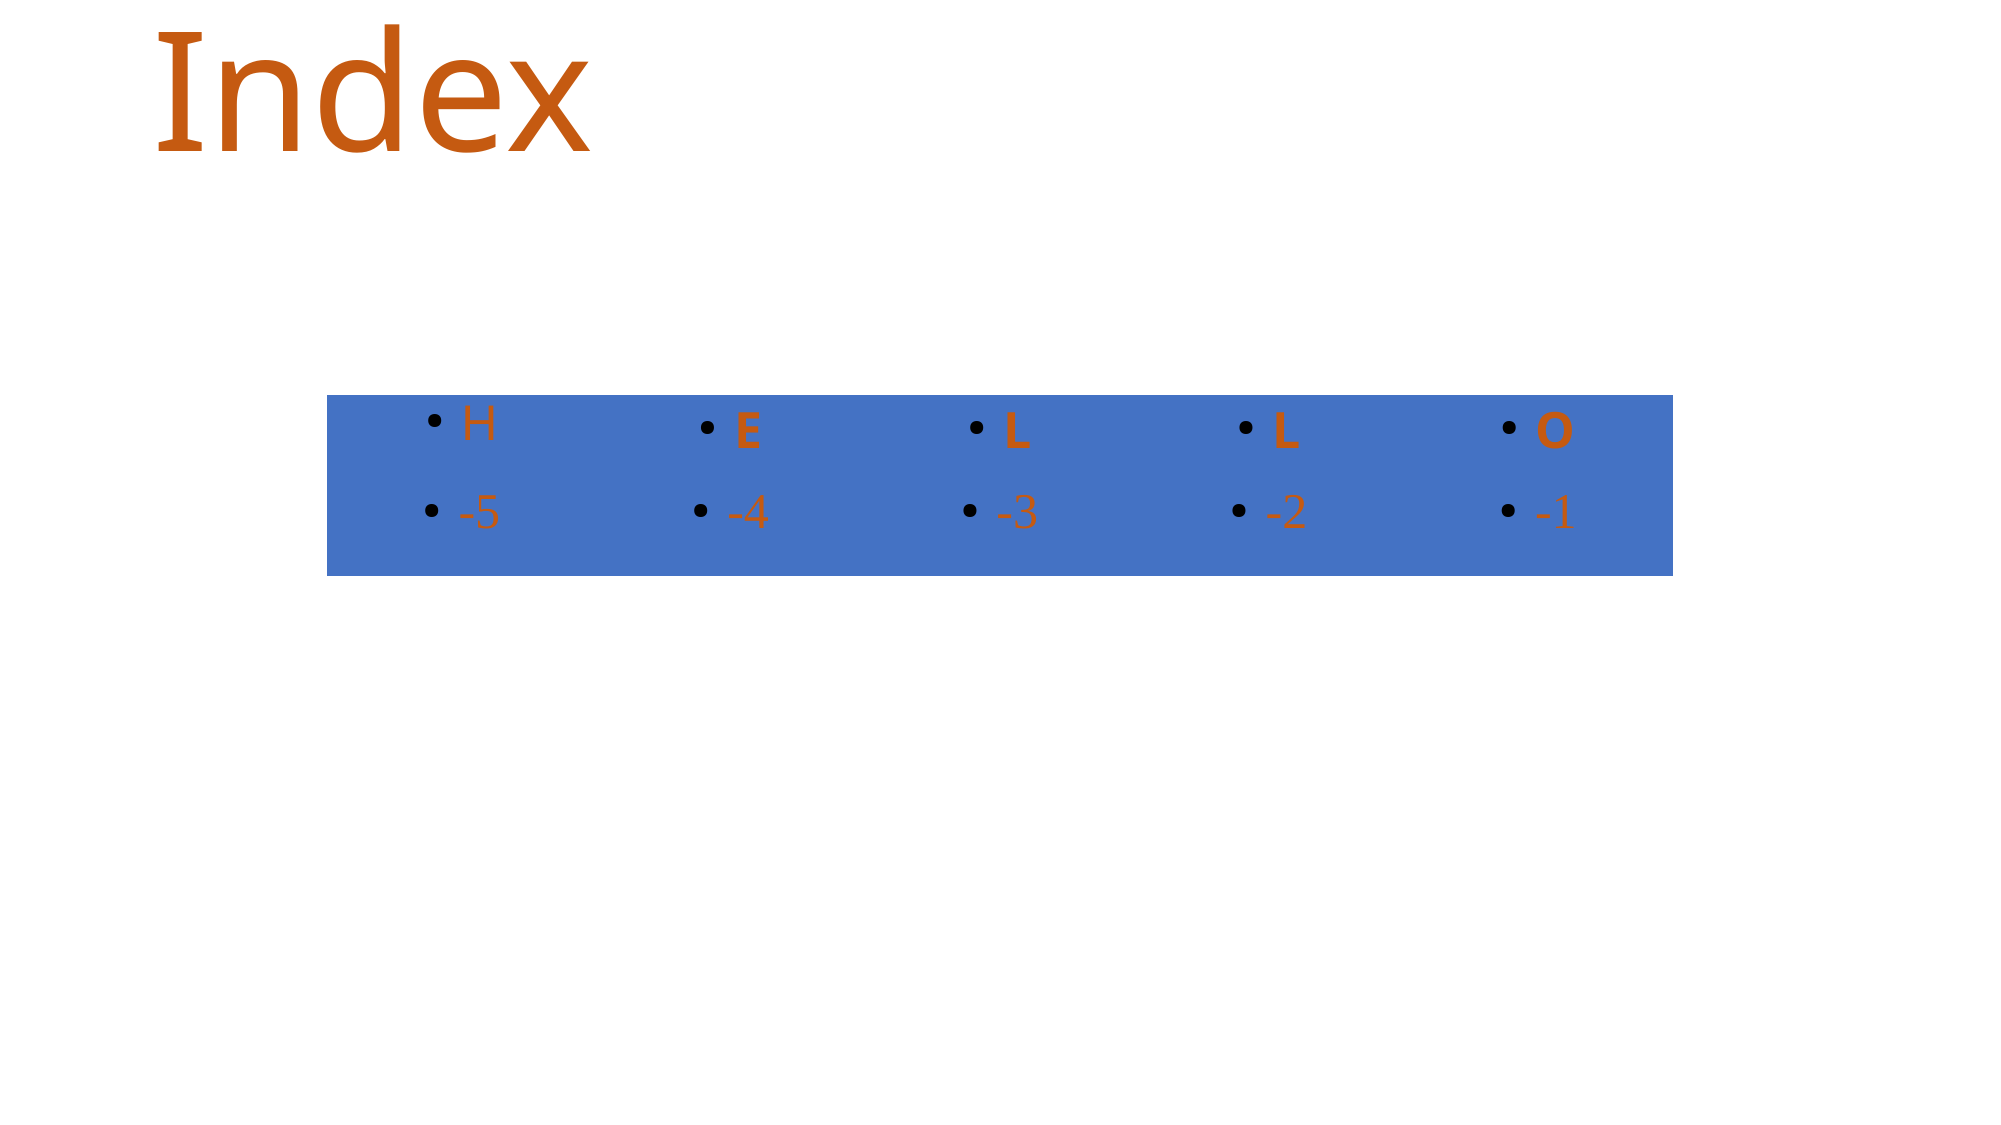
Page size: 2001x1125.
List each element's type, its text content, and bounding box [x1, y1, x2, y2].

table_header E [596, 395, 865, 484]
table_header O [1403, 395, 1673, 484]
table_cell -5 [327, 484, 596, 576]
table_cell -2 [1134, 484, 1403, 576]
table_cell -3 [865, 484, 1134, 576]
table_cell -1 [1403, 484, 1673, 576]
table_header L [865, 395, 1134, 484]
table_header L [1134, 395, 1403, 484]
table_header H [327, 395, 596, 484]
table_cell -4 [596, 484, 865, 576]
list Index [137, 0, 1863, 1014]
